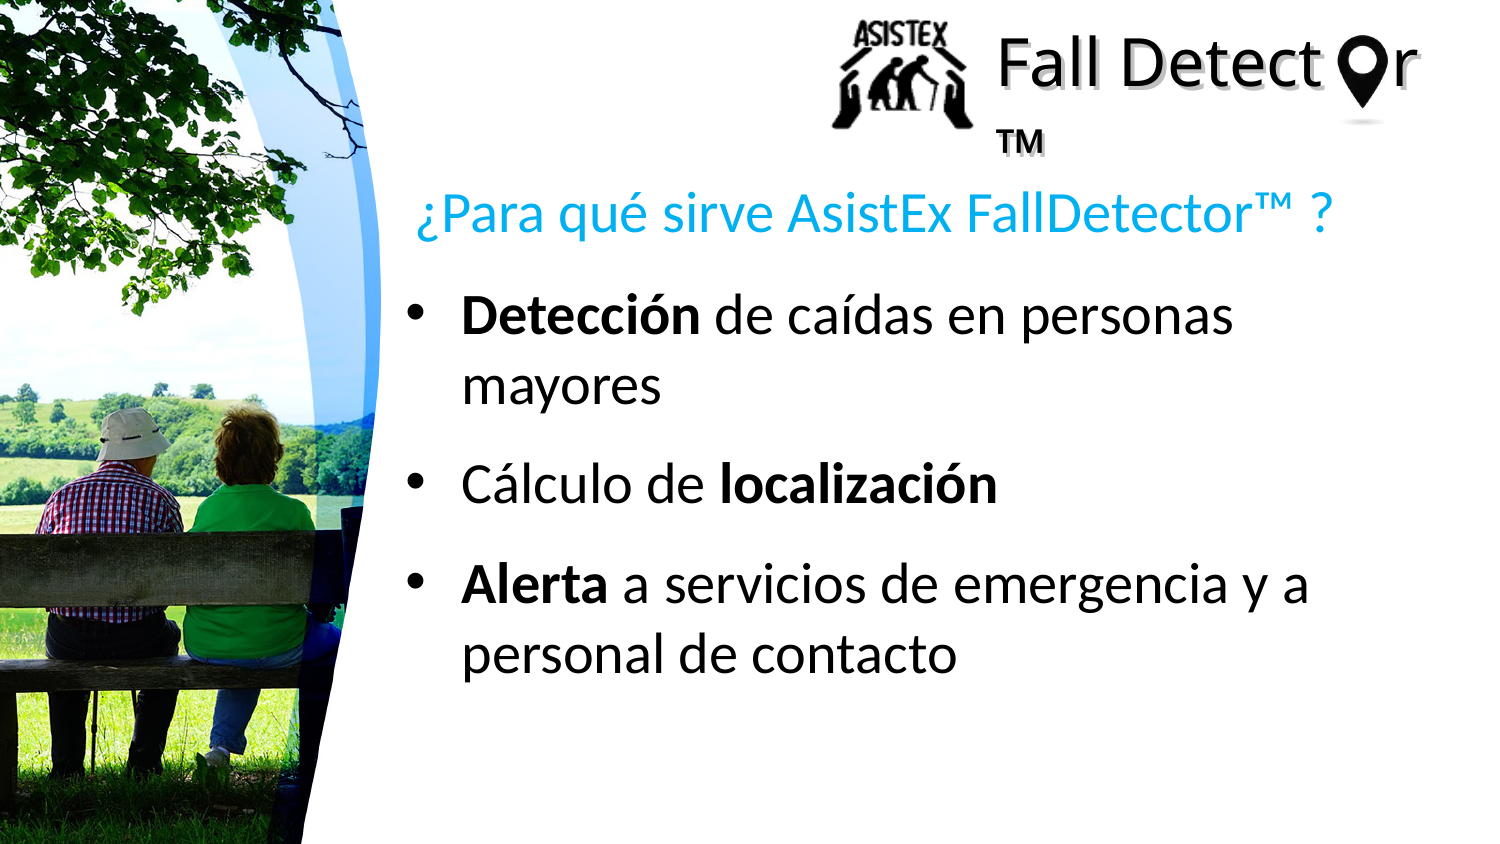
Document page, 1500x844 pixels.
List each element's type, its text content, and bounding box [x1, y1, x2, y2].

picture [1023, 130, 1035, 144]
title ¿Para qué sirve AsistEx FallDetector™ ? [399, 146, 1427, 272]
list Detección de caídas en personas mayores Cálculo de localización Alerta a servicios de emergencia y a personal de contacto [390, 268, 1418, 756]
text_box Fall Detect r ™ [980, 8, 1500, 130]
picture [0, 0, 1500, 844]
picture [1010, 137, 1017, 146]
